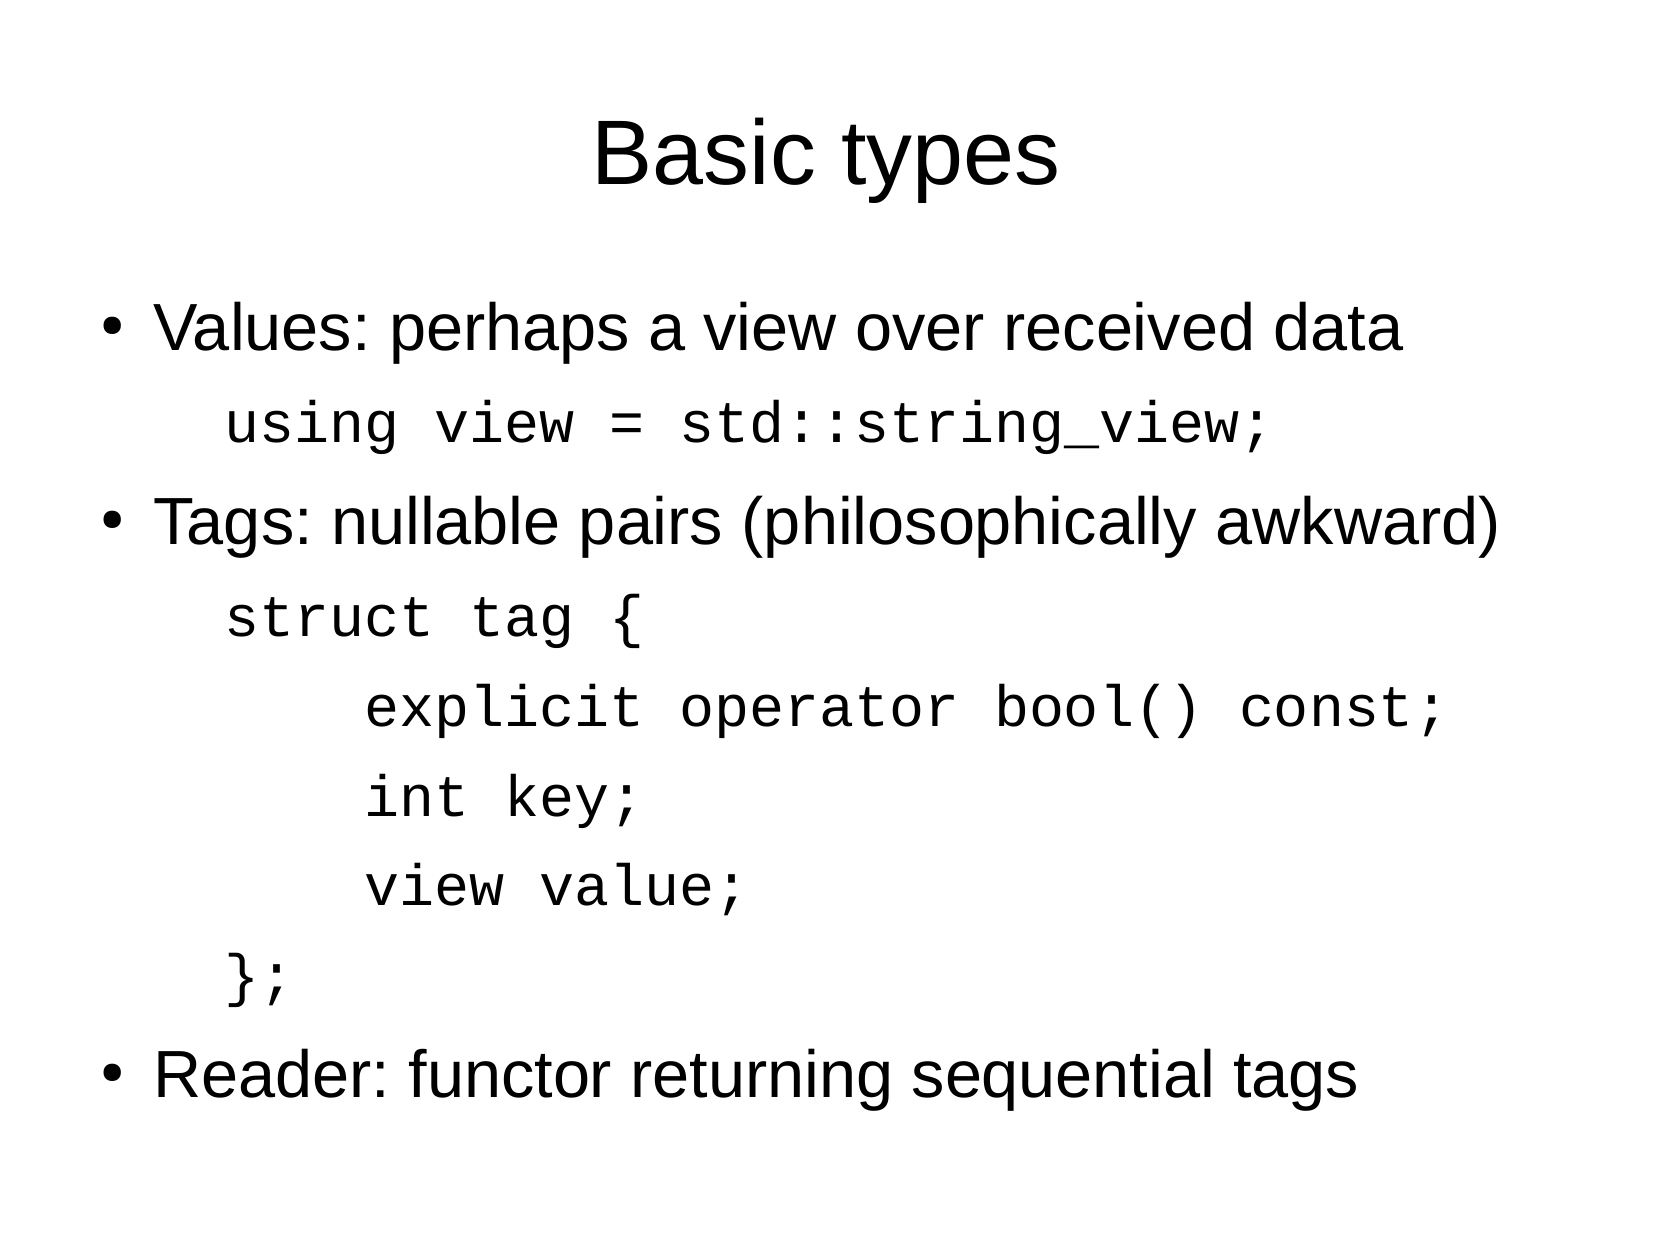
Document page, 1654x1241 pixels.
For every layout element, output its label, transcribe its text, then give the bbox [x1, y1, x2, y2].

list Values: perhaps a view over received data using view = std::string_view; Tags: nullable pairs (philosophically awkward) struct tag { explicit operator bool() const; int key; view value; }; Reader: functor returning sequential tags [82, 290, 1571, 1109]
title Basic types [82, 49, 1571, 257]
